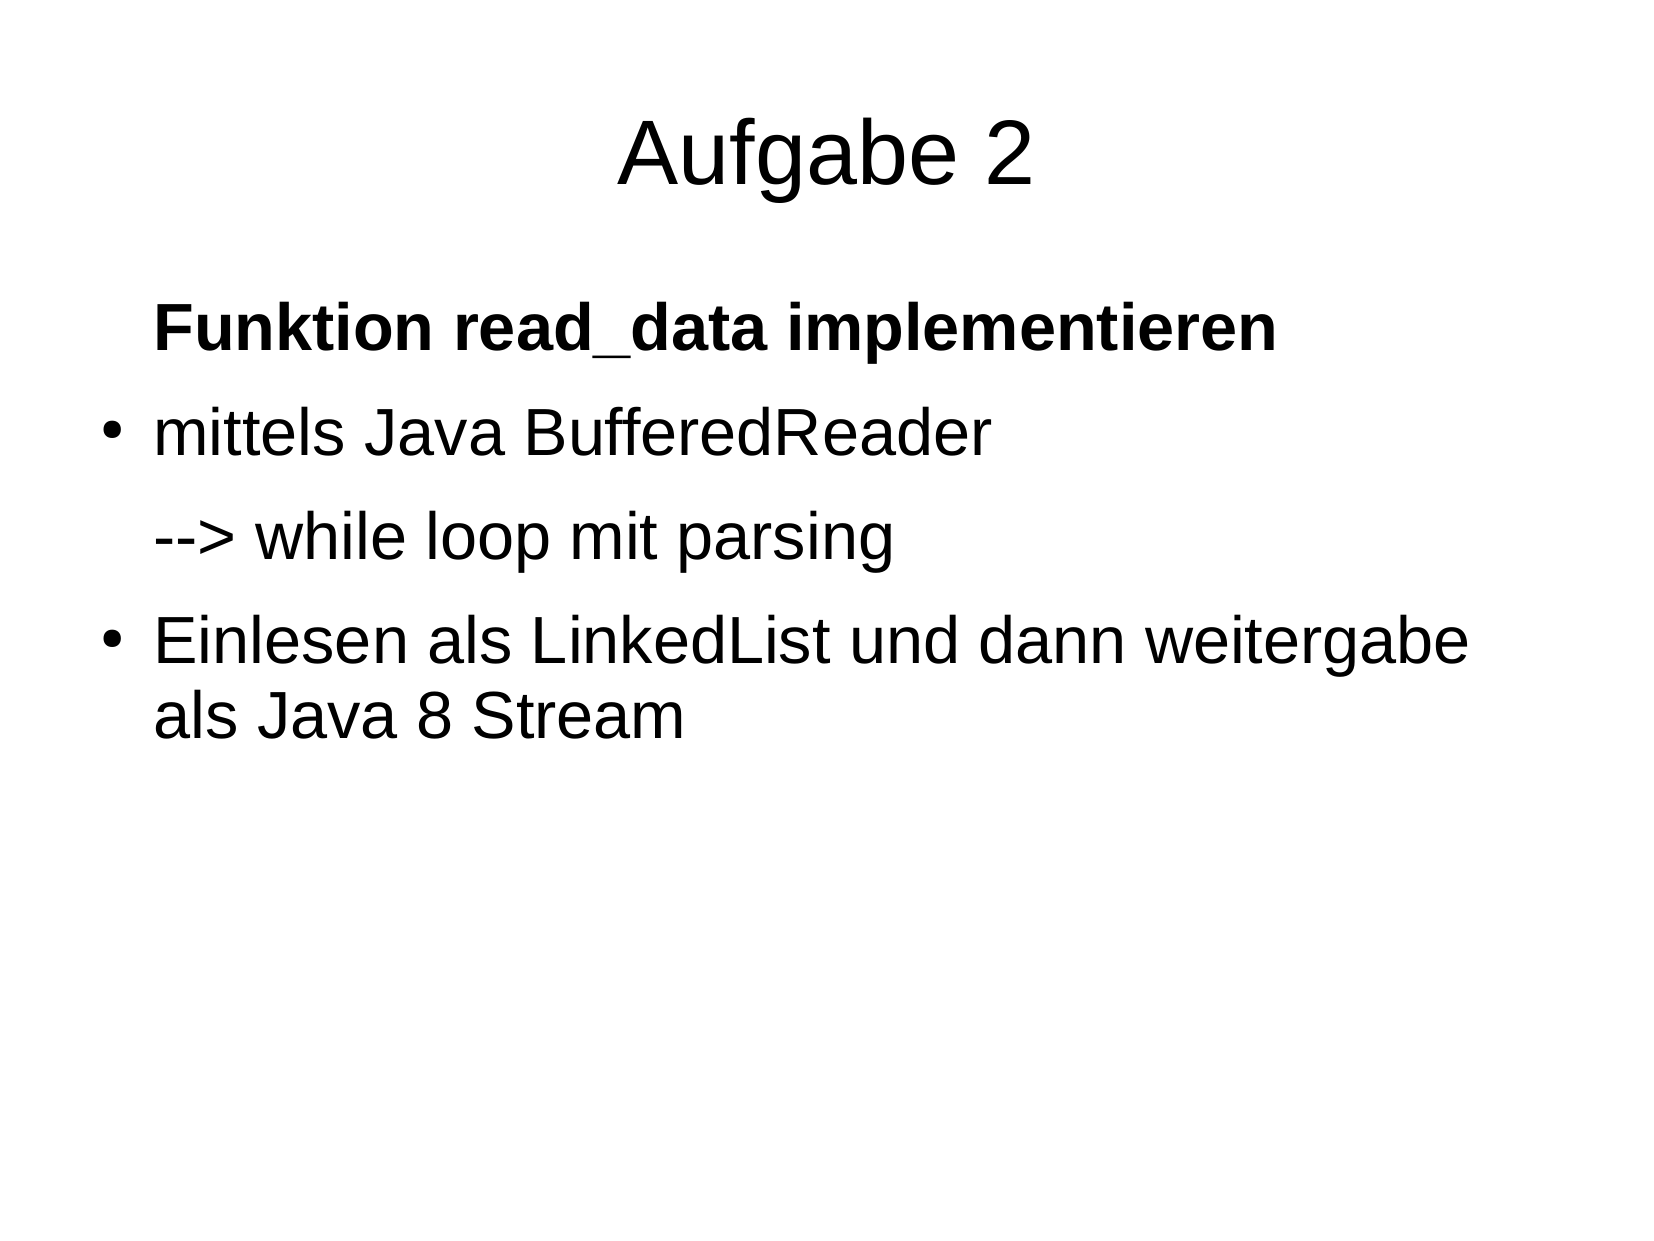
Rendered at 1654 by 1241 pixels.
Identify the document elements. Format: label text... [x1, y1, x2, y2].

title Aufgabe 2 [82, 49, 1571, 257]
list Funktion read_data implementieren mittels Java BufferedReader --> while loop mit parsing Einlesen als LinkedList und dann weitergabe als Java 8 Stream [82, 290, 1571, 1010]
